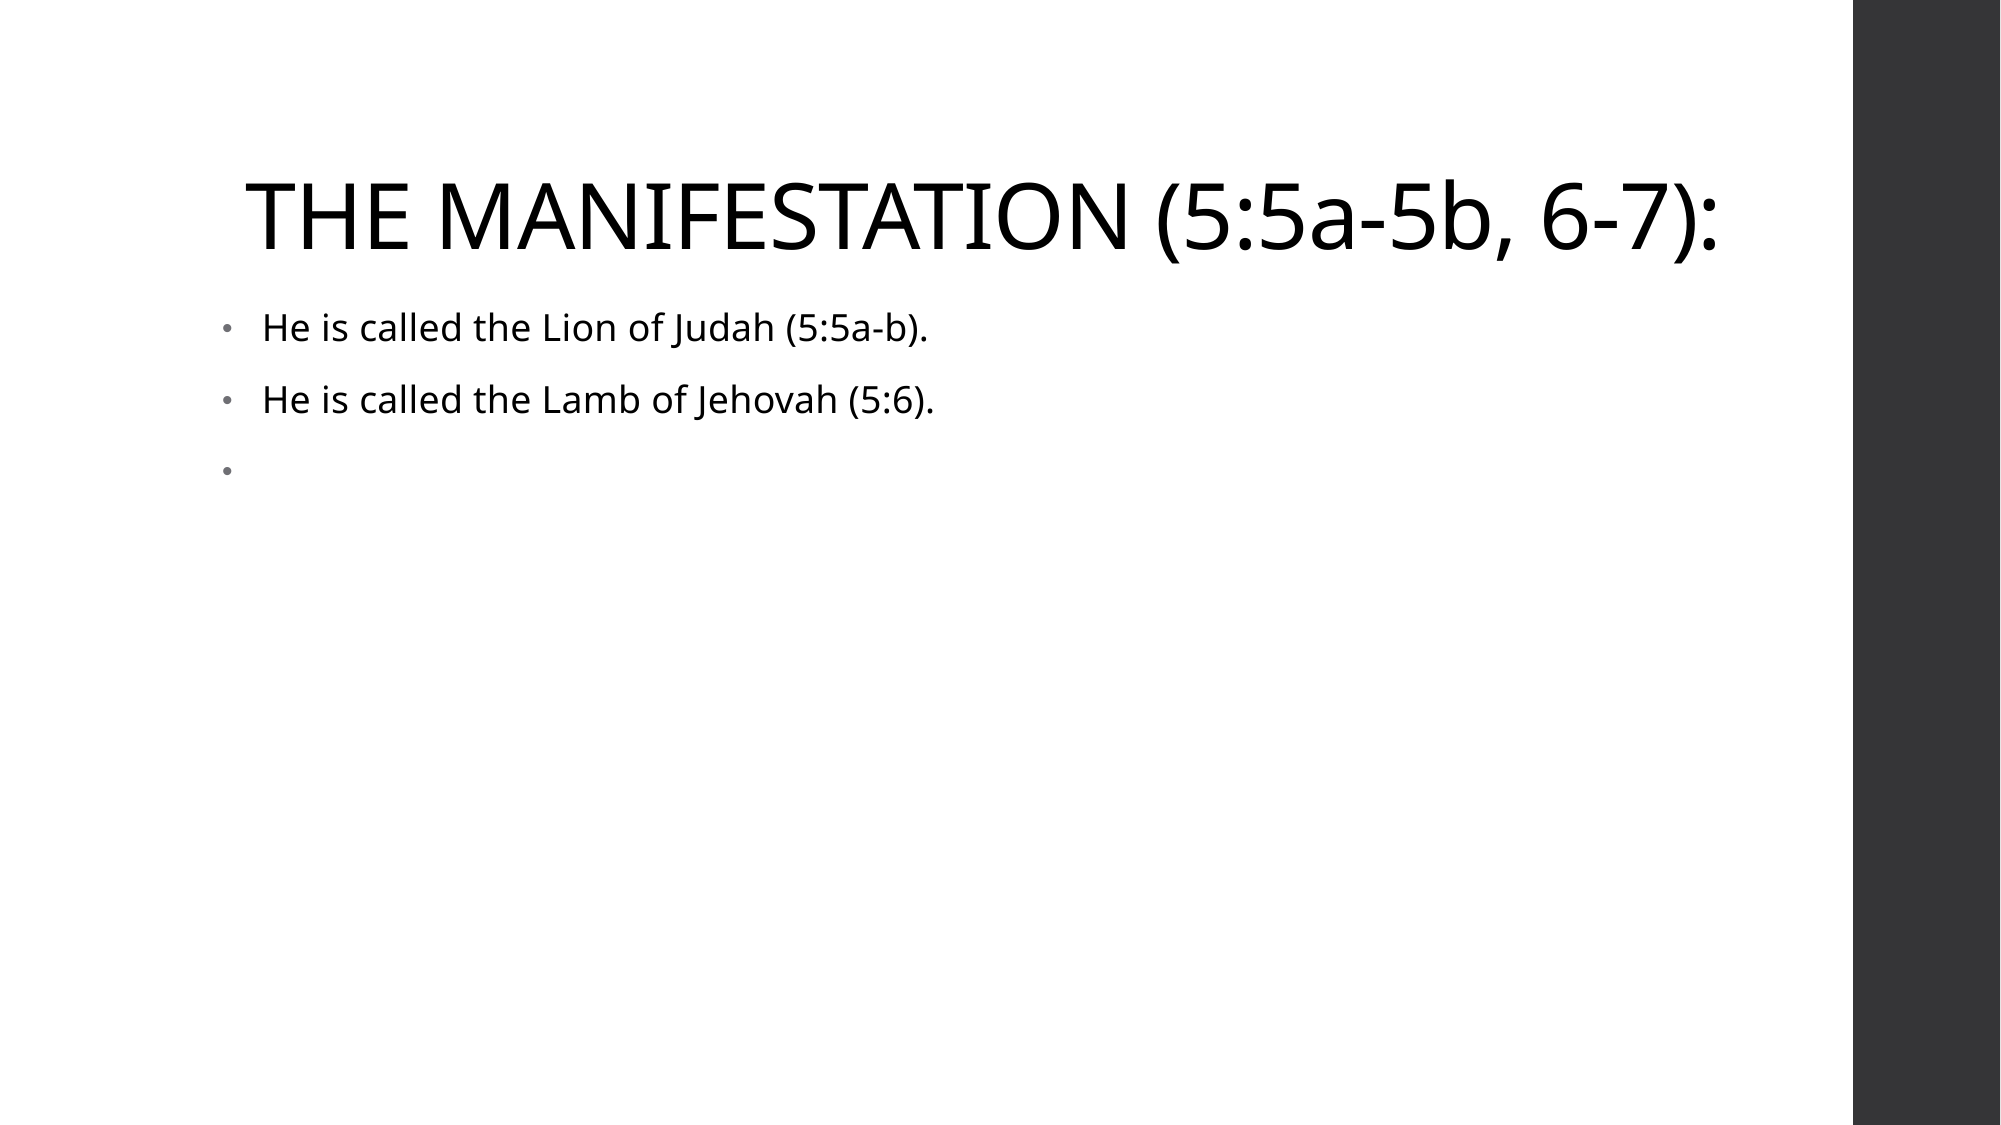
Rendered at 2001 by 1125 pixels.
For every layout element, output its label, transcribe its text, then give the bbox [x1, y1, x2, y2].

list He is called the Lion of Judah (5:5a-b). He is called the Lamb of Jehovah (5:6). [206, 299, 1617, 1014]
title THE MANIFESTATION (5:5a-5b, 6-7): [206, 60, 1797, 278]
